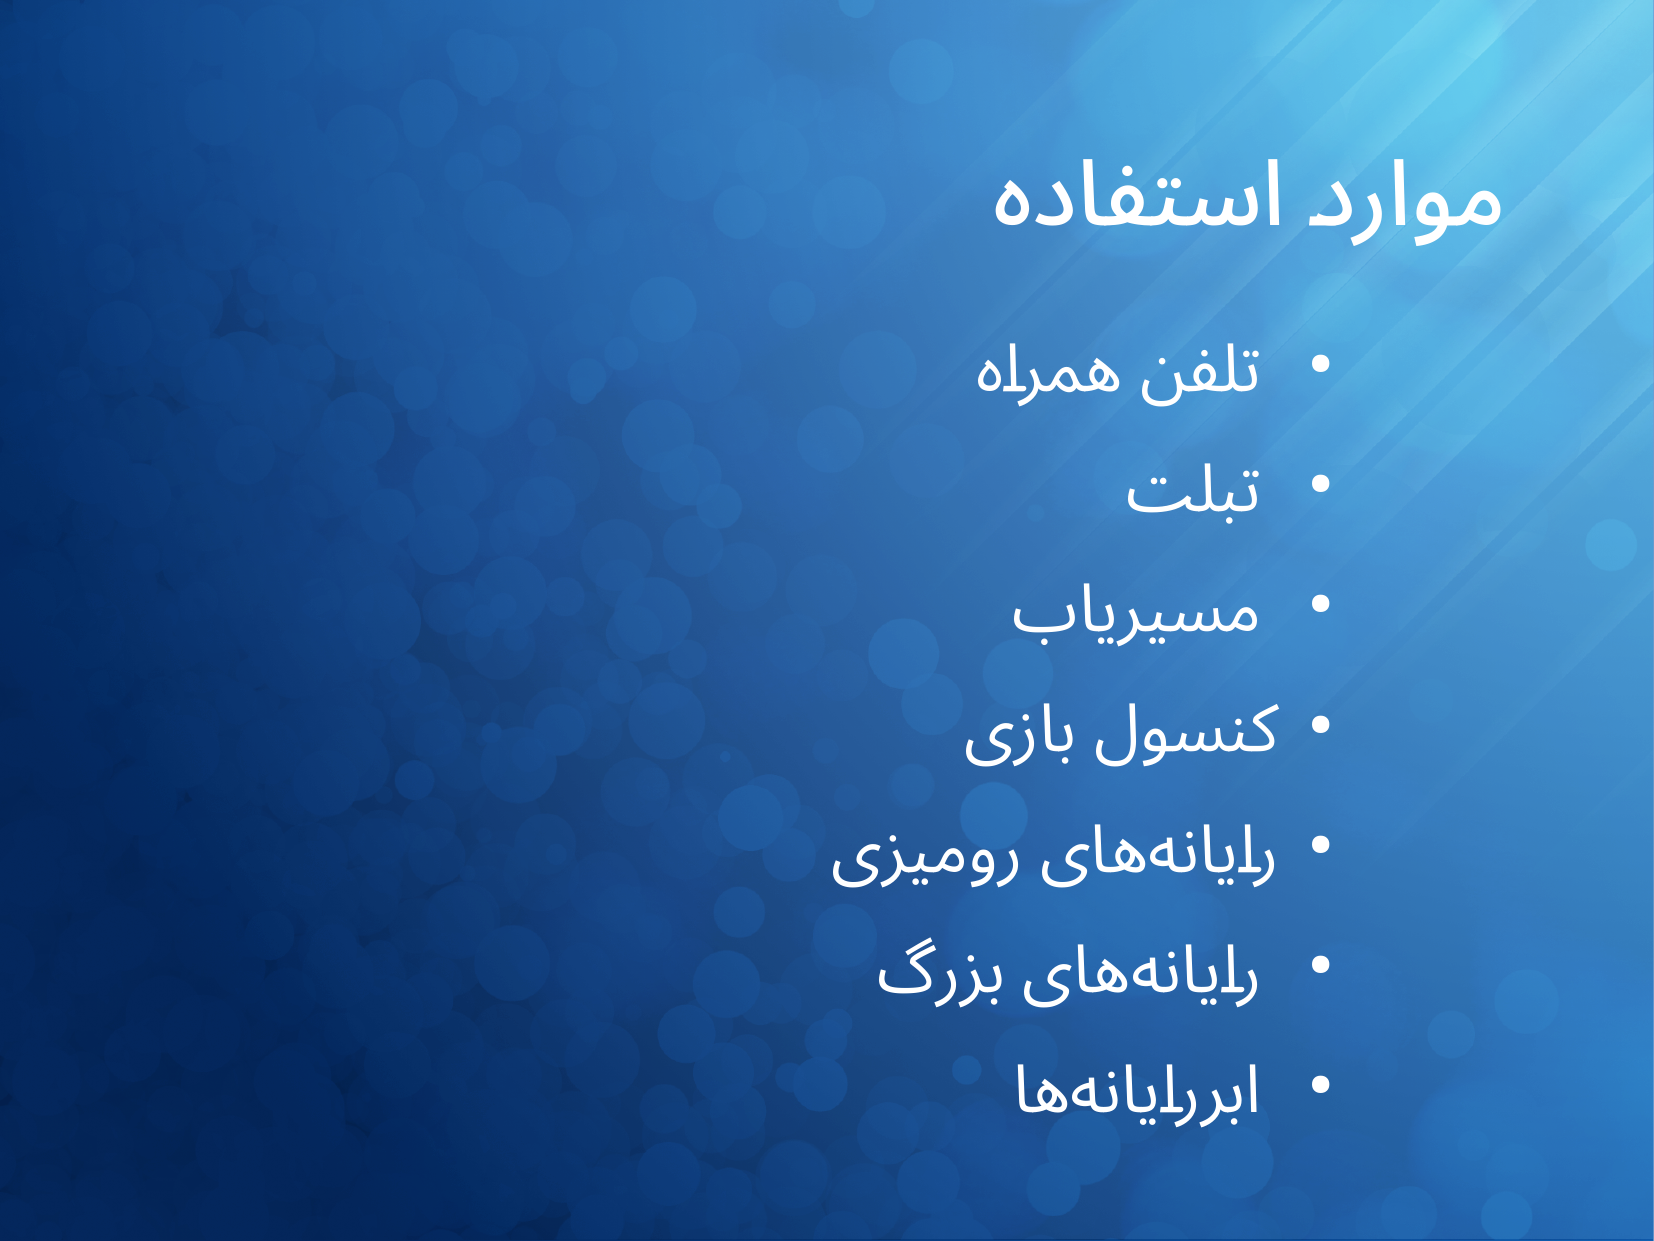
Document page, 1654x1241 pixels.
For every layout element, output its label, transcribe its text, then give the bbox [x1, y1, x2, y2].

title موارد استفاده [118, 99, 1506, 294]
picture [0, 0, 1654, 1241]
list تلفن همراه تبلت مسیریاب کنسول بازی رایانه‌های رومیزی رایانه‌های بزرگ ابررایانه‌ها [118, 319, 1351, 1133]
